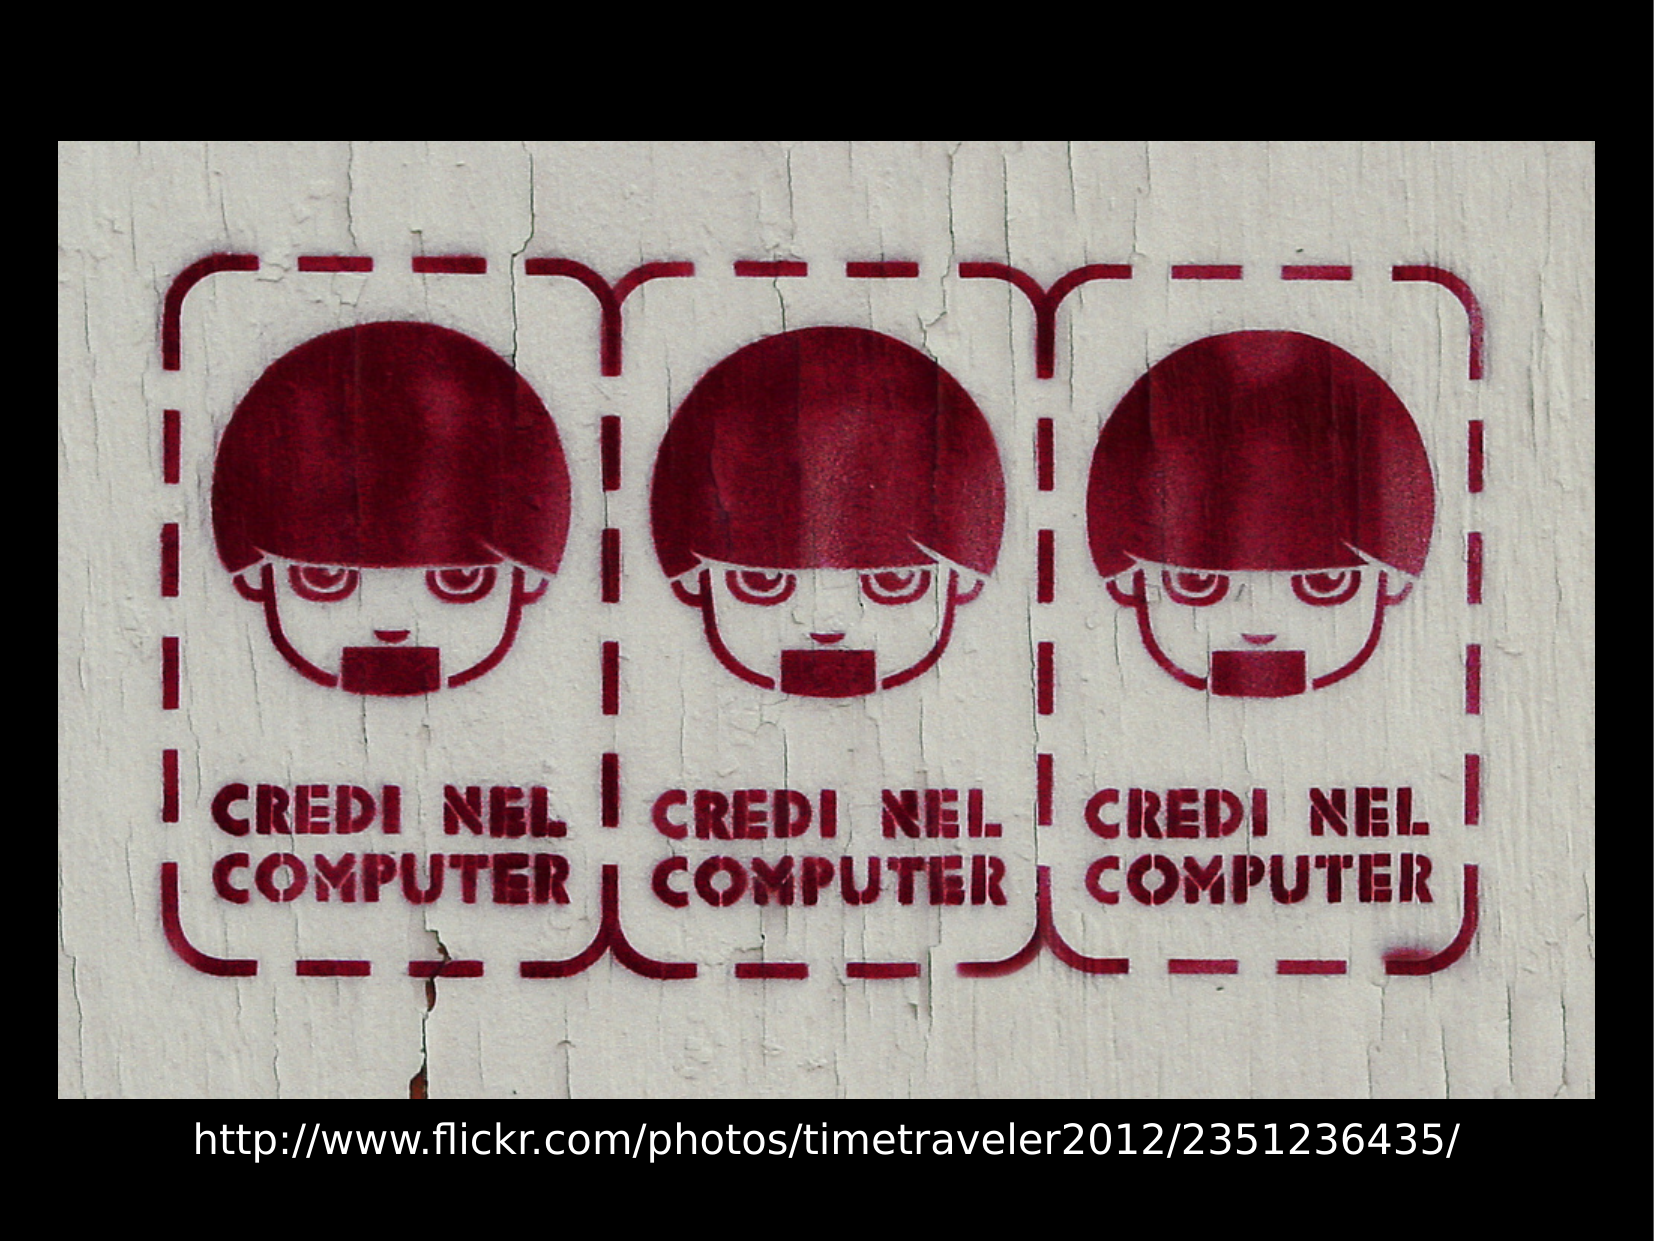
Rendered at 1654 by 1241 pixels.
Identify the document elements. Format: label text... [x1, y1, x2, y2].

picture [58, 141, 1595, 1099]
text_box http://www.flickr.com/photos/timetraveler2012/2351236435/ [177, 1108, 1476, 1172]
